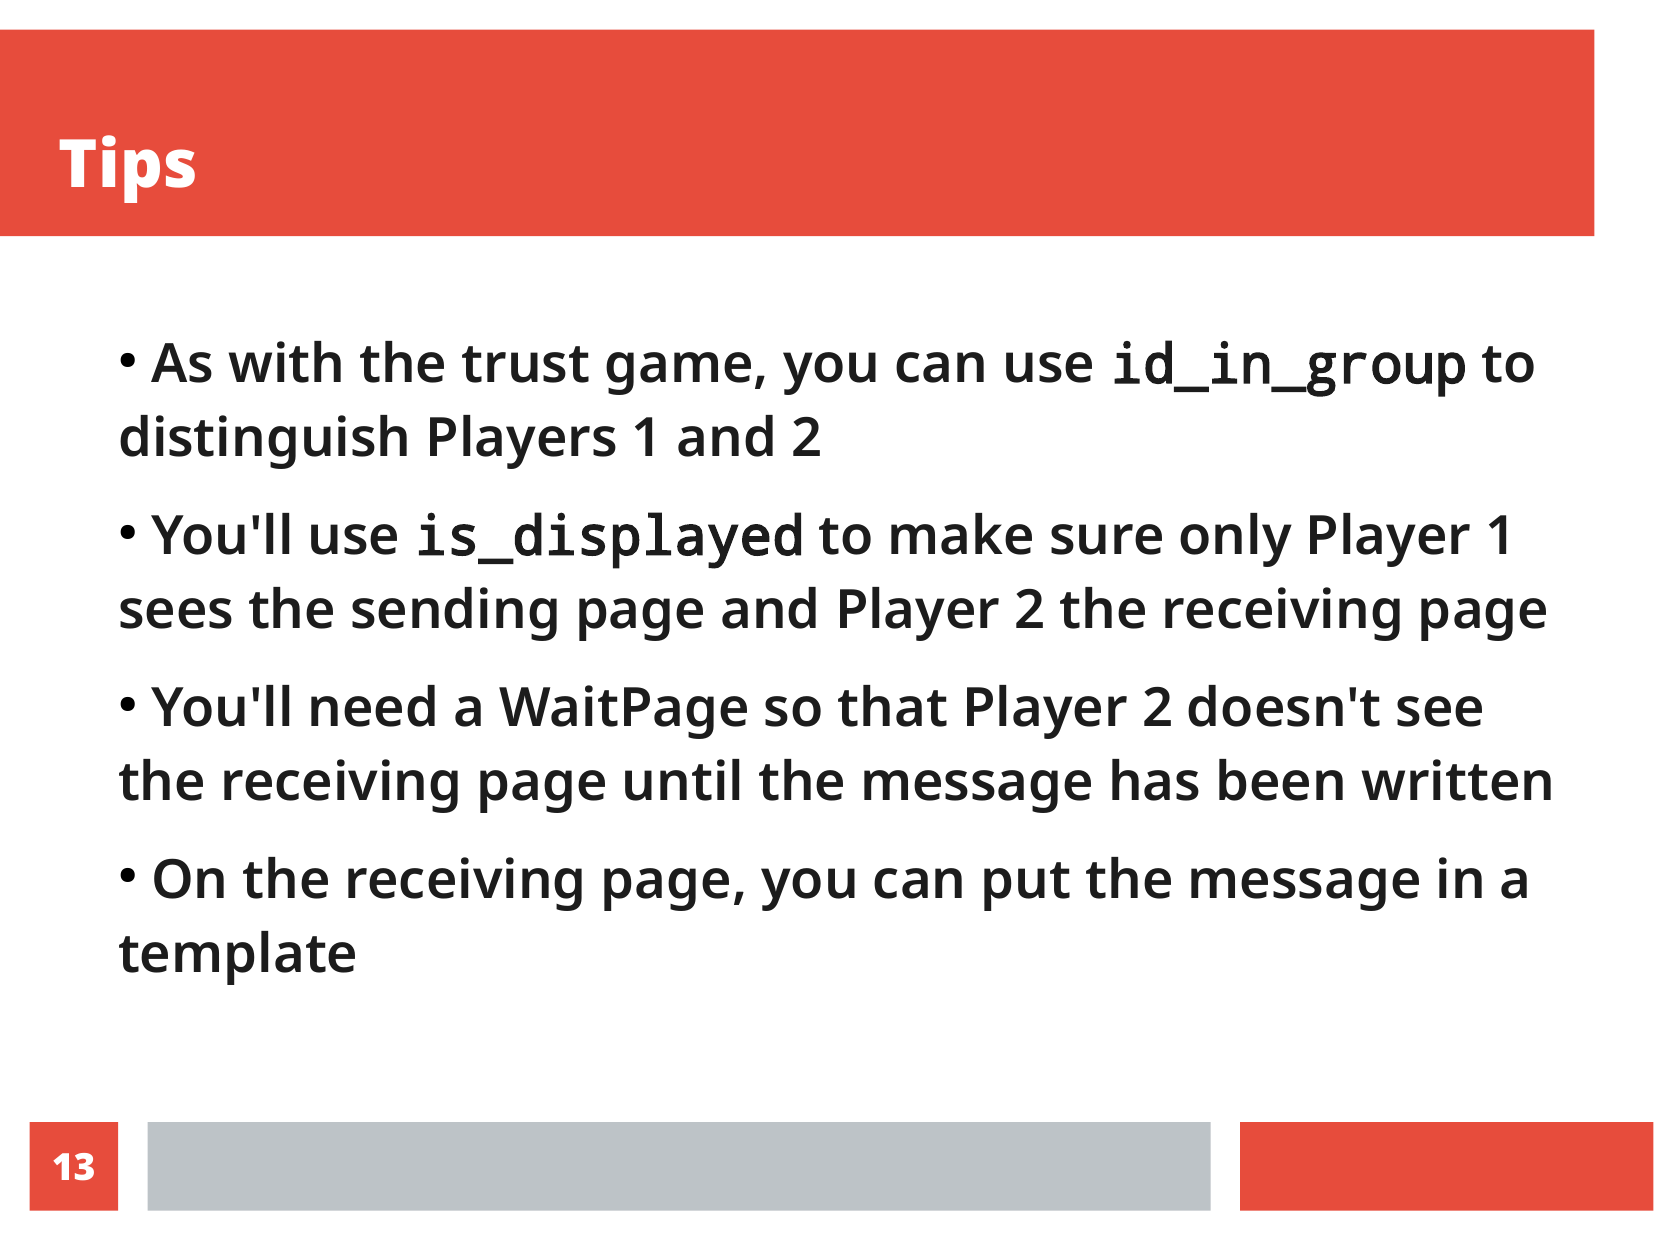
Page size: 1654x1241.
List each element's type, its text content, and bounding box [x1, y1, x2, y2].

title Tips [59, 59, 1595, 207]
list As with the trust game, you can use id_in_group to distinguish Players 1 and 2 You'll use is_displayed to make sure only Player 1 sees the sending page and Player 2 the receiving page You'll need a WaitPage so that Player 2 doesn't see the receiving page until the message has been written On the receiving page, you can put the message in a template [59, 324, 1565, 1093]
